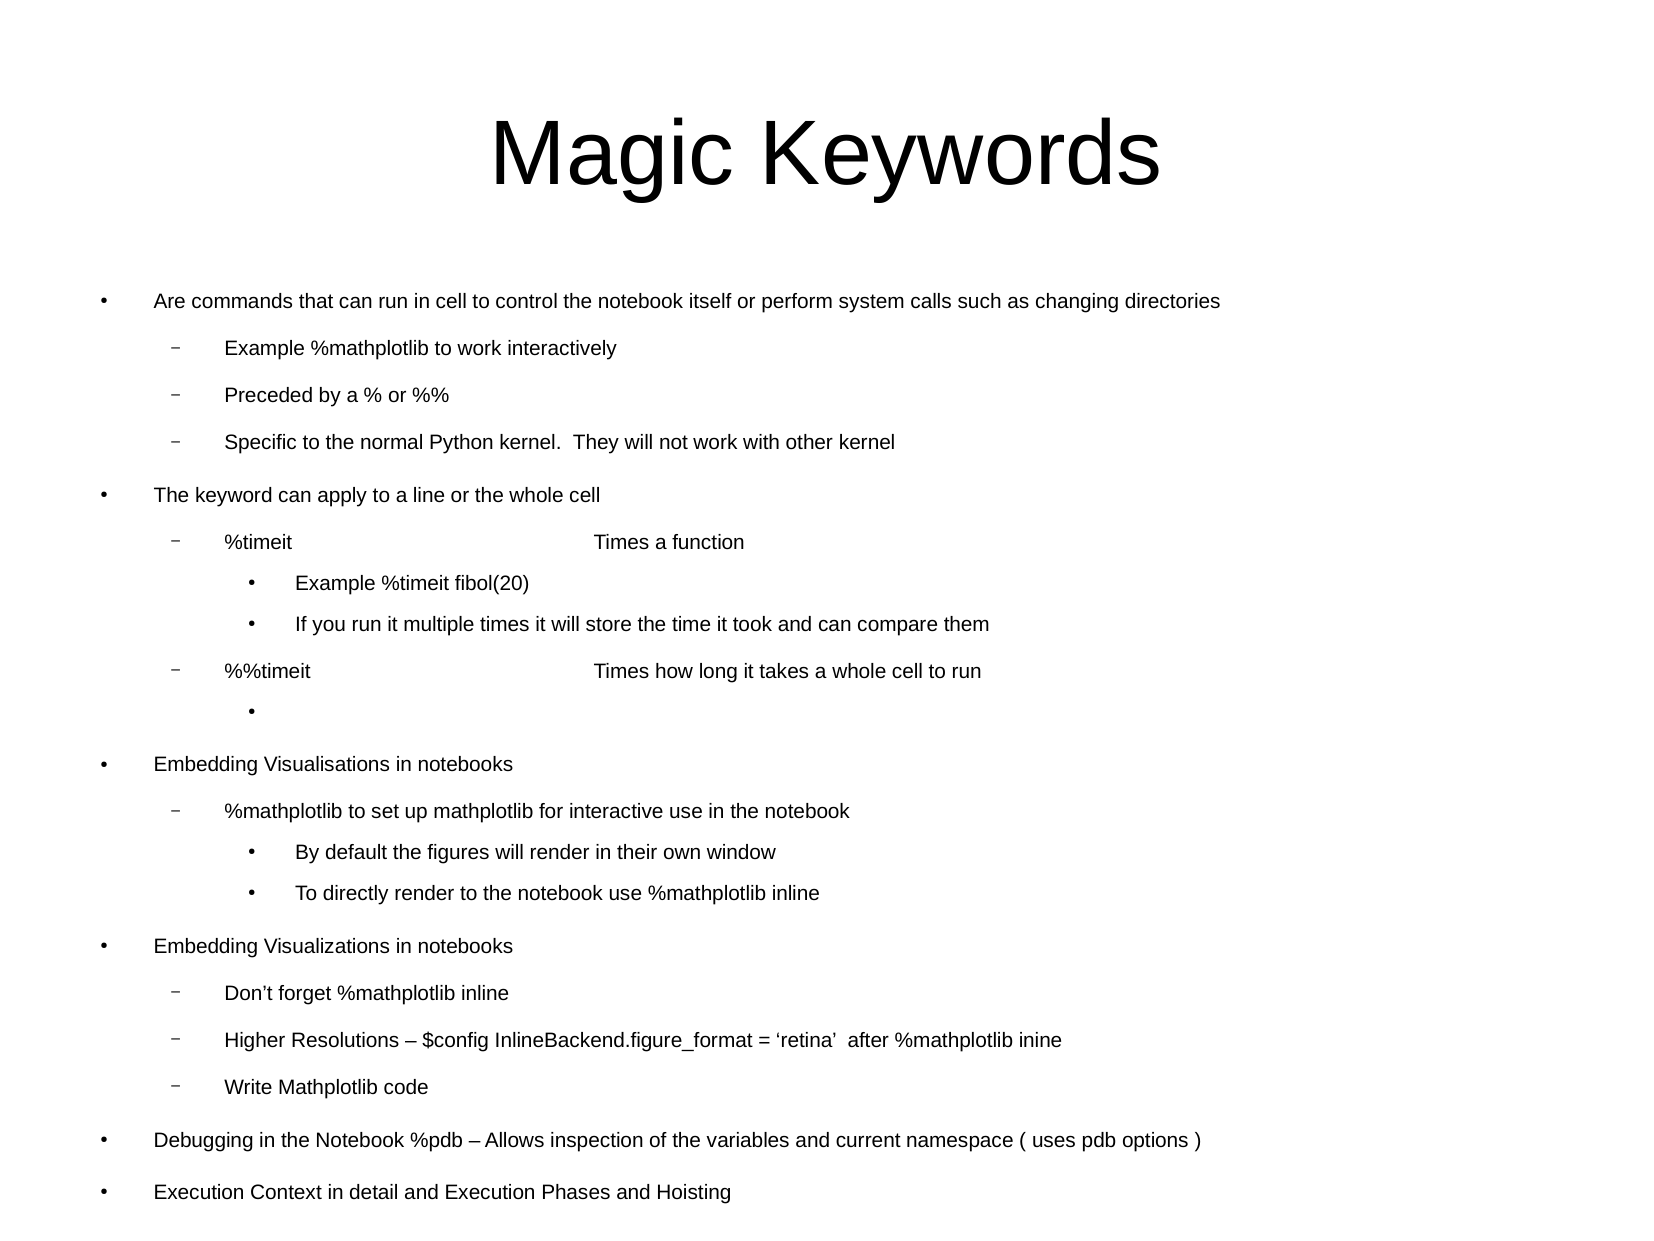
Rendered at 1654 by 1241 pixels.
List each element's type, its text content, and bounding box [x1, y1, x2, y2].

title Magic Keywords [82, 49, 1571, 257]
list Are commands that can run in cell to control the notebook itself or perform system calls such as changing directories Example %mathplotlib to work interactively Preceded by a % or %% Specific to the normal Python kernel. They will not work with other kernel The keyword can apply to a line or the whole cell %timeit Times a function Example %timeit fibol(20) If you run it multiple times it will store the time it took and can compare them %%timeit Times how long it takes a whole cell to run Embedding Visualisations in notebooks %mathplotlib to set up mathplotlib for interactive use in the notebook By default the figures will render in their own window To directly render to the notebook use %mathplotlib inline Embedding Visualizations in notebooks Don’t forget %mathplotlib inline Higher Resolutions – $config InlineBackend.figure_format = ‘retina’ after %mathplotlib inine Write Mathplotlib code Debugging in the Notebook %pdb – Allows inspection of the variables and current namespace ( uses pdb options ) Execution Context in detail and Execution Phases and Hoisting [82, 290, 1560, 1205]
